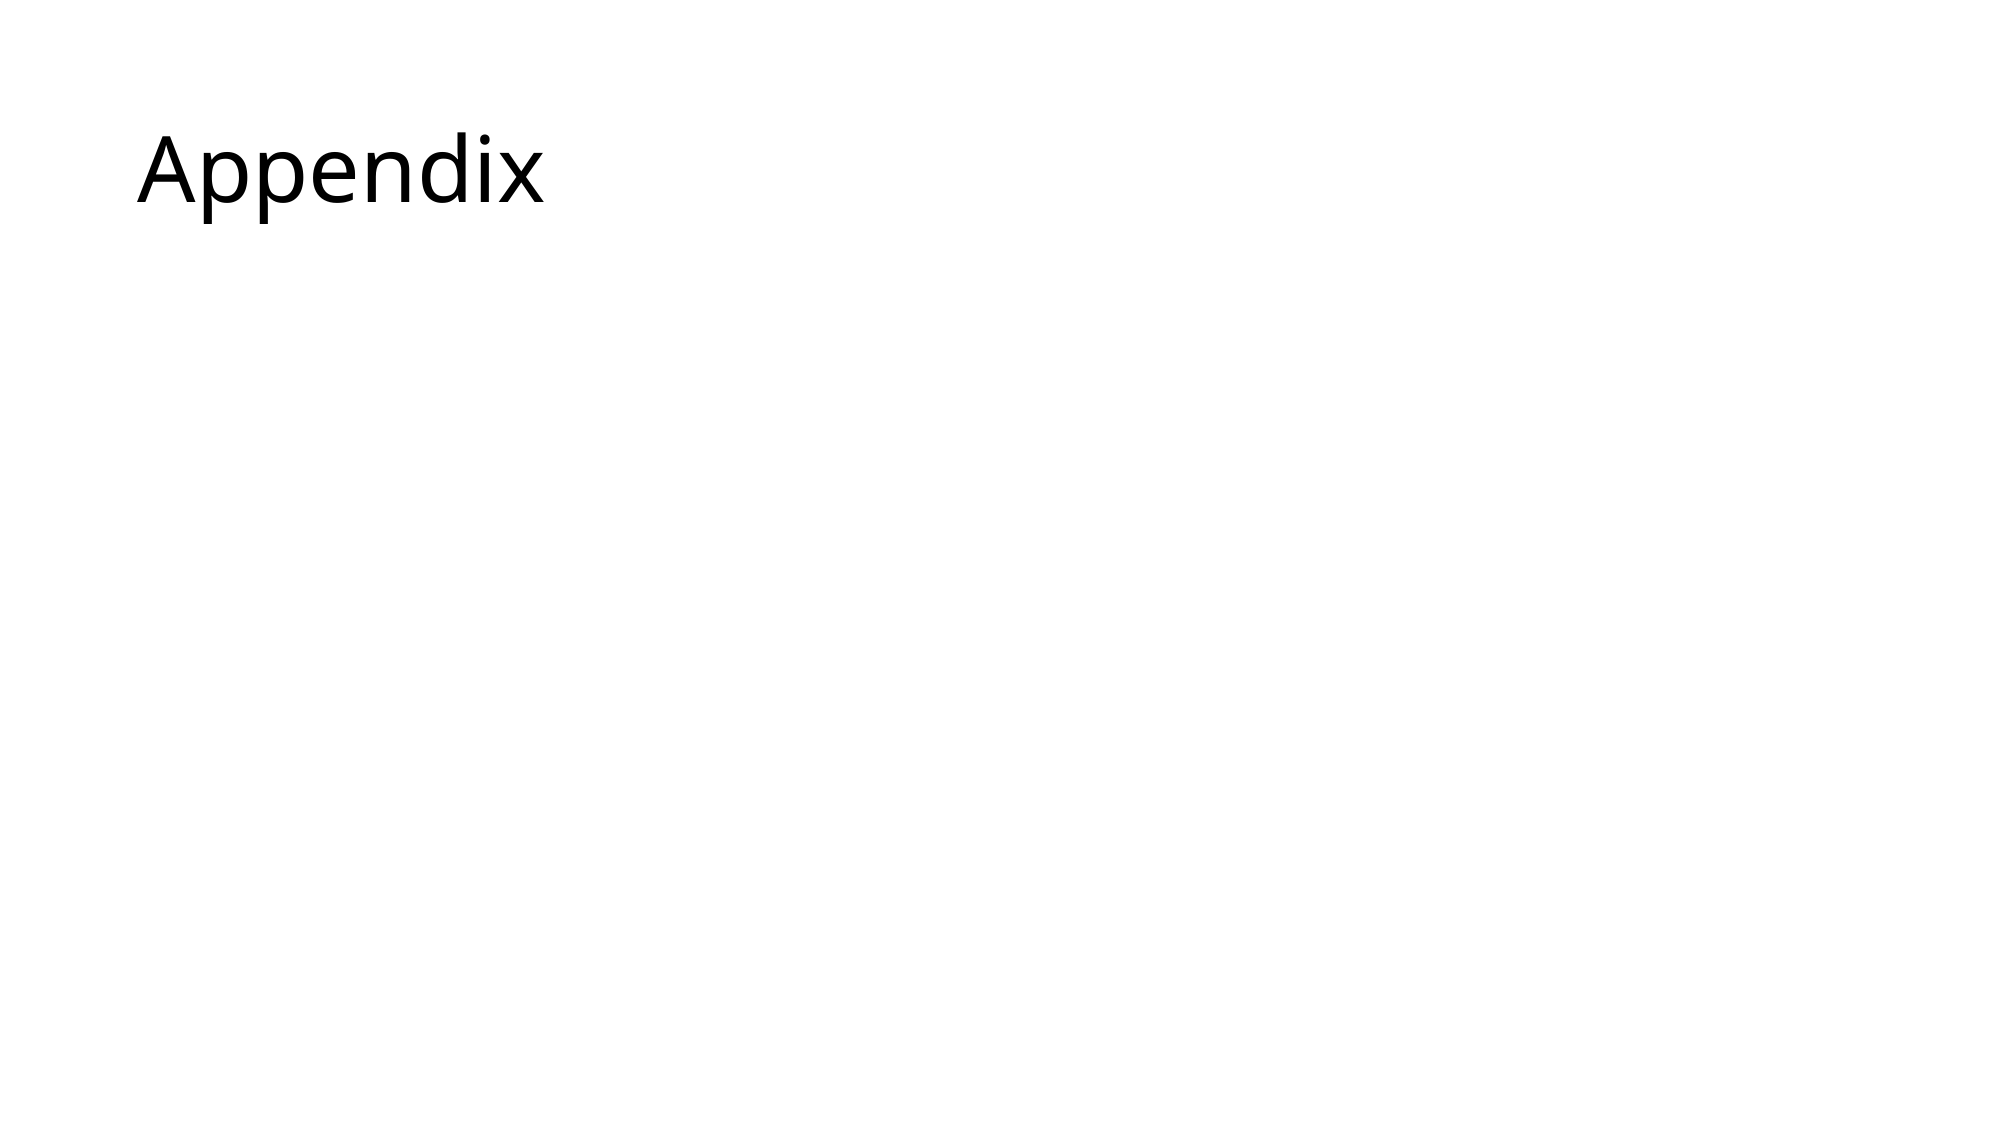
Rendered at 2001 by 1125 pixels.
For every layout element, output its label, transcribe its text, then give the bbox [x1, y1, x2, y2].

title Appendix [137, 59, 1863, 278]
